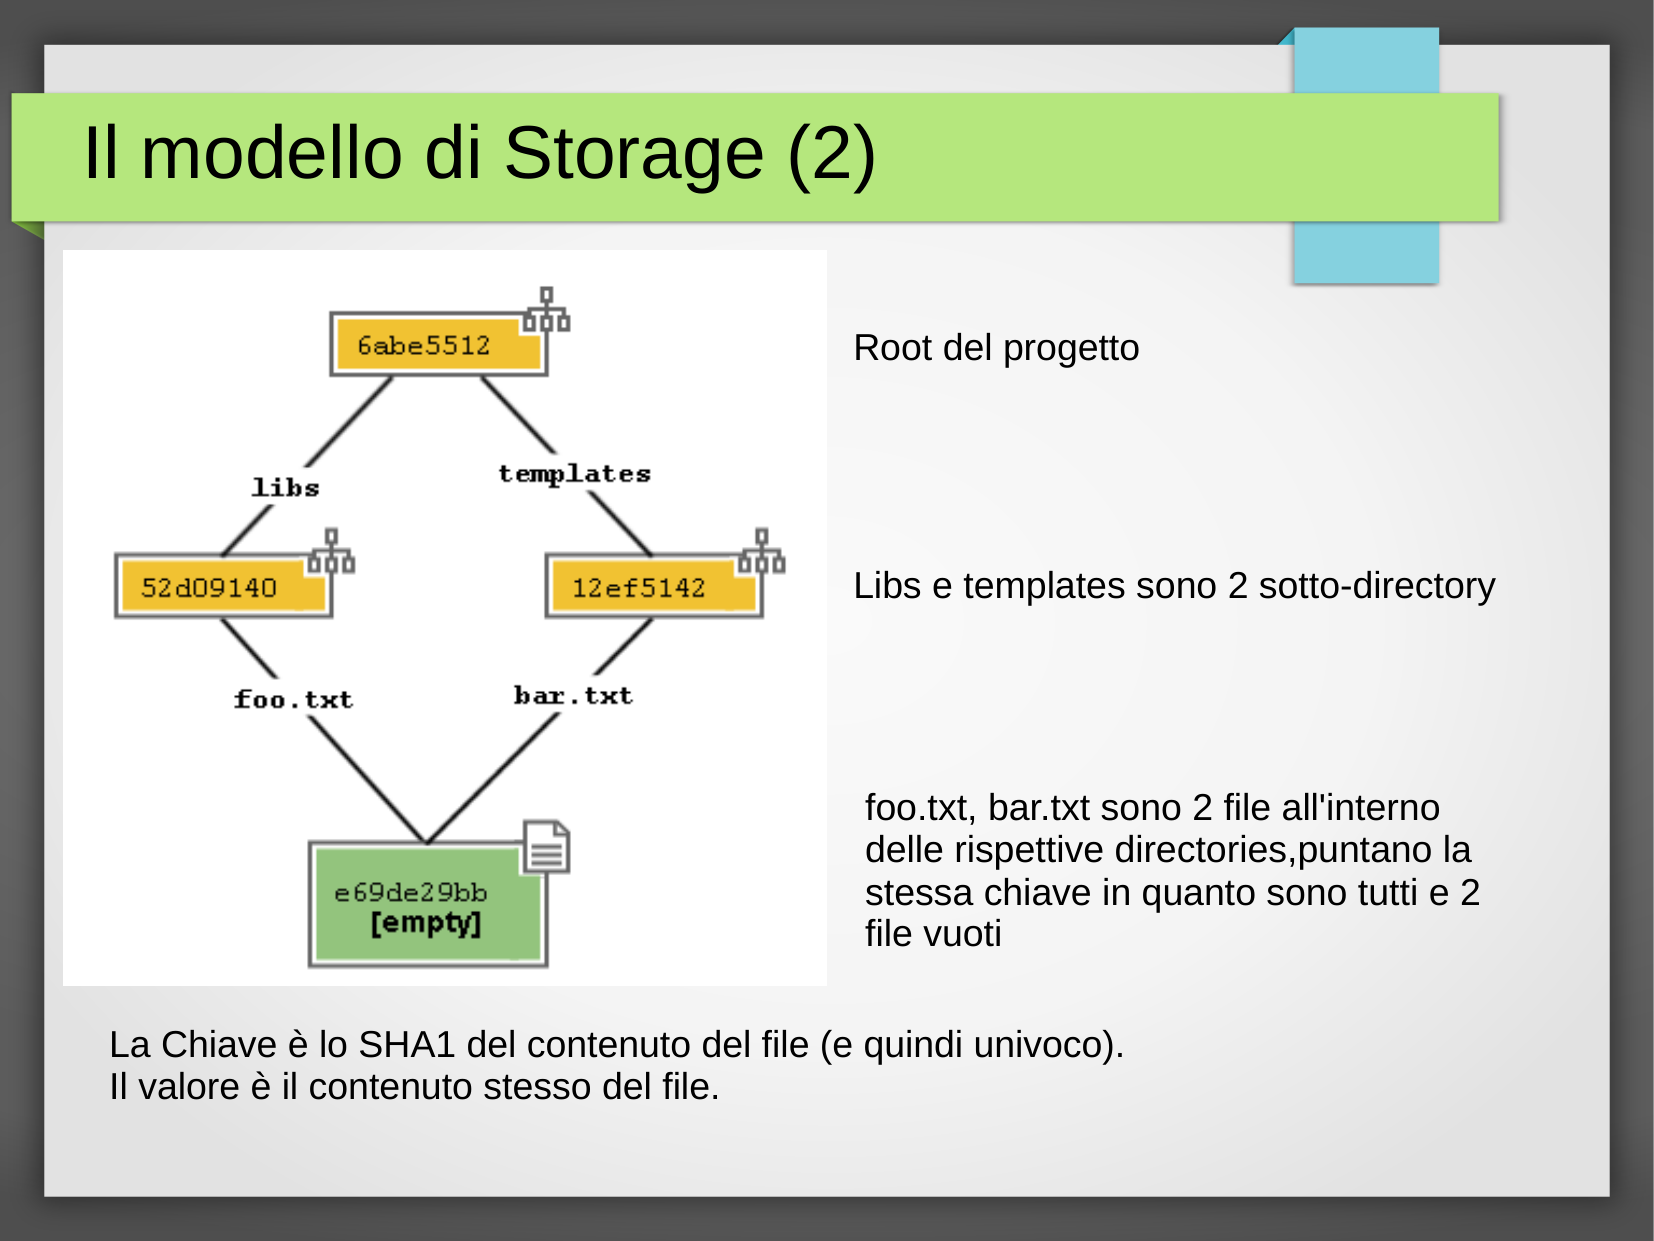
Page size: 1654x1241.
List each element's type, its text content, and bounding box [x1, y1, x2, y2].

text_box foo.txt, bar.txt sono 2 file all'interno delle rispettive directories,puntano la stessa chiave in quanto sono tutti e 2 file vuoti [850, 779, 1512, 963]
text_box Root del progetto [838, 318, 1583, 376]
text_box La Chiave è lo SHA1 del contenuto del file (e quindi univoco). Il valore è il contenuto stesso del file. [94, 1015, 1512, 1115]
picture [0, 0, 1654, 1241]
title Il modello di Storage (2) [82, 49, 1571, 257]
text_box Libs e templates sono 2 sotto-directory [838, 557, 1583, 615]
